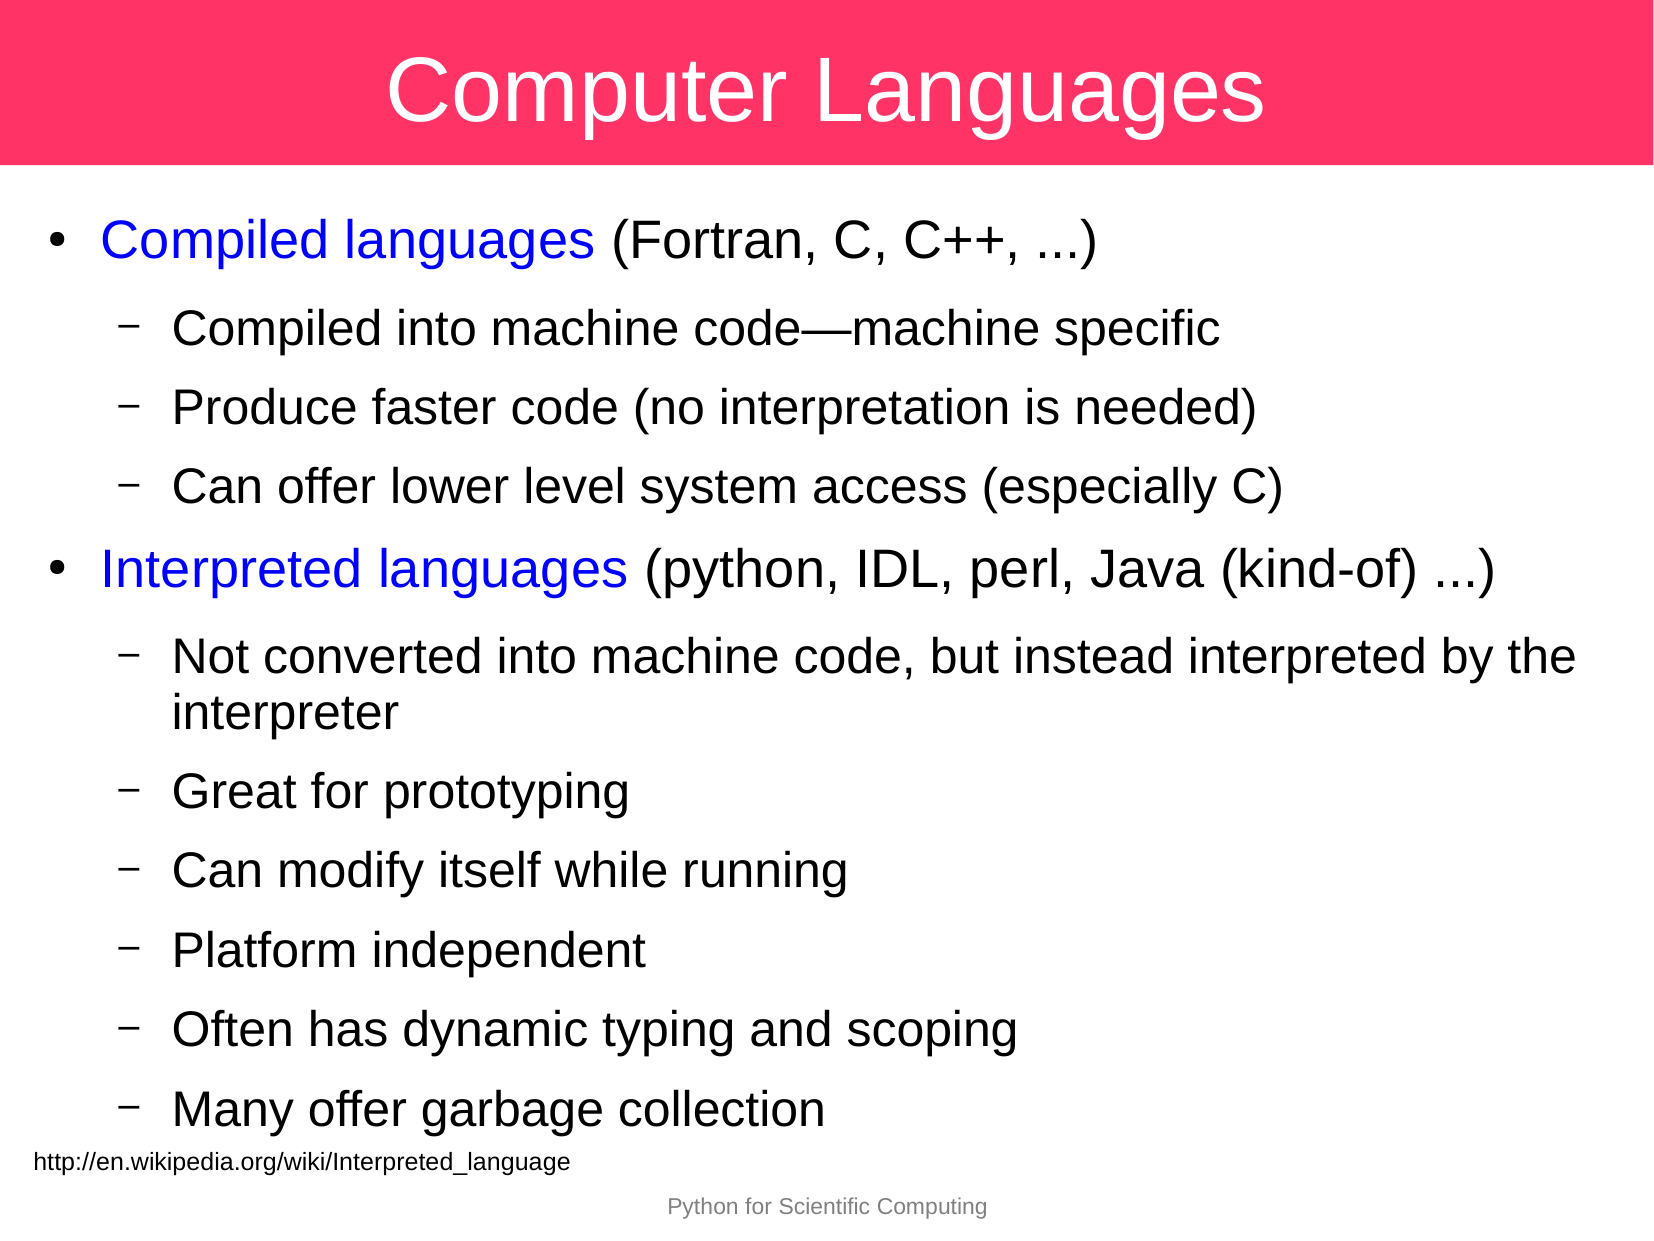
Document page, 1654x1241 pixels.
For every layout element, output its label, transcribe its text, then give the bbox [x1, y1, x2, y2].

list Compiled languages (Fortran, C, C++, ...) Compiled into machine code—machine specific Produce faster code (no interpretation is needed) Can offer lower level system access (especially C) Interpreted languages (python, IDL, perl, Java (kind-of) ...) Not converted into machine code, but instead interpreted by the interpreter Great for prototyping Can modify itself while running Platform independent Often has dynamic typing and scoping Many offer garbage collection [30, 210, 1621, 1171]
title Computer Languages [82, 31, 1571, 148]
text_box http://en.wikipedia.org/wiki/Interpreted_language [18, 1140, 856, 1197]
